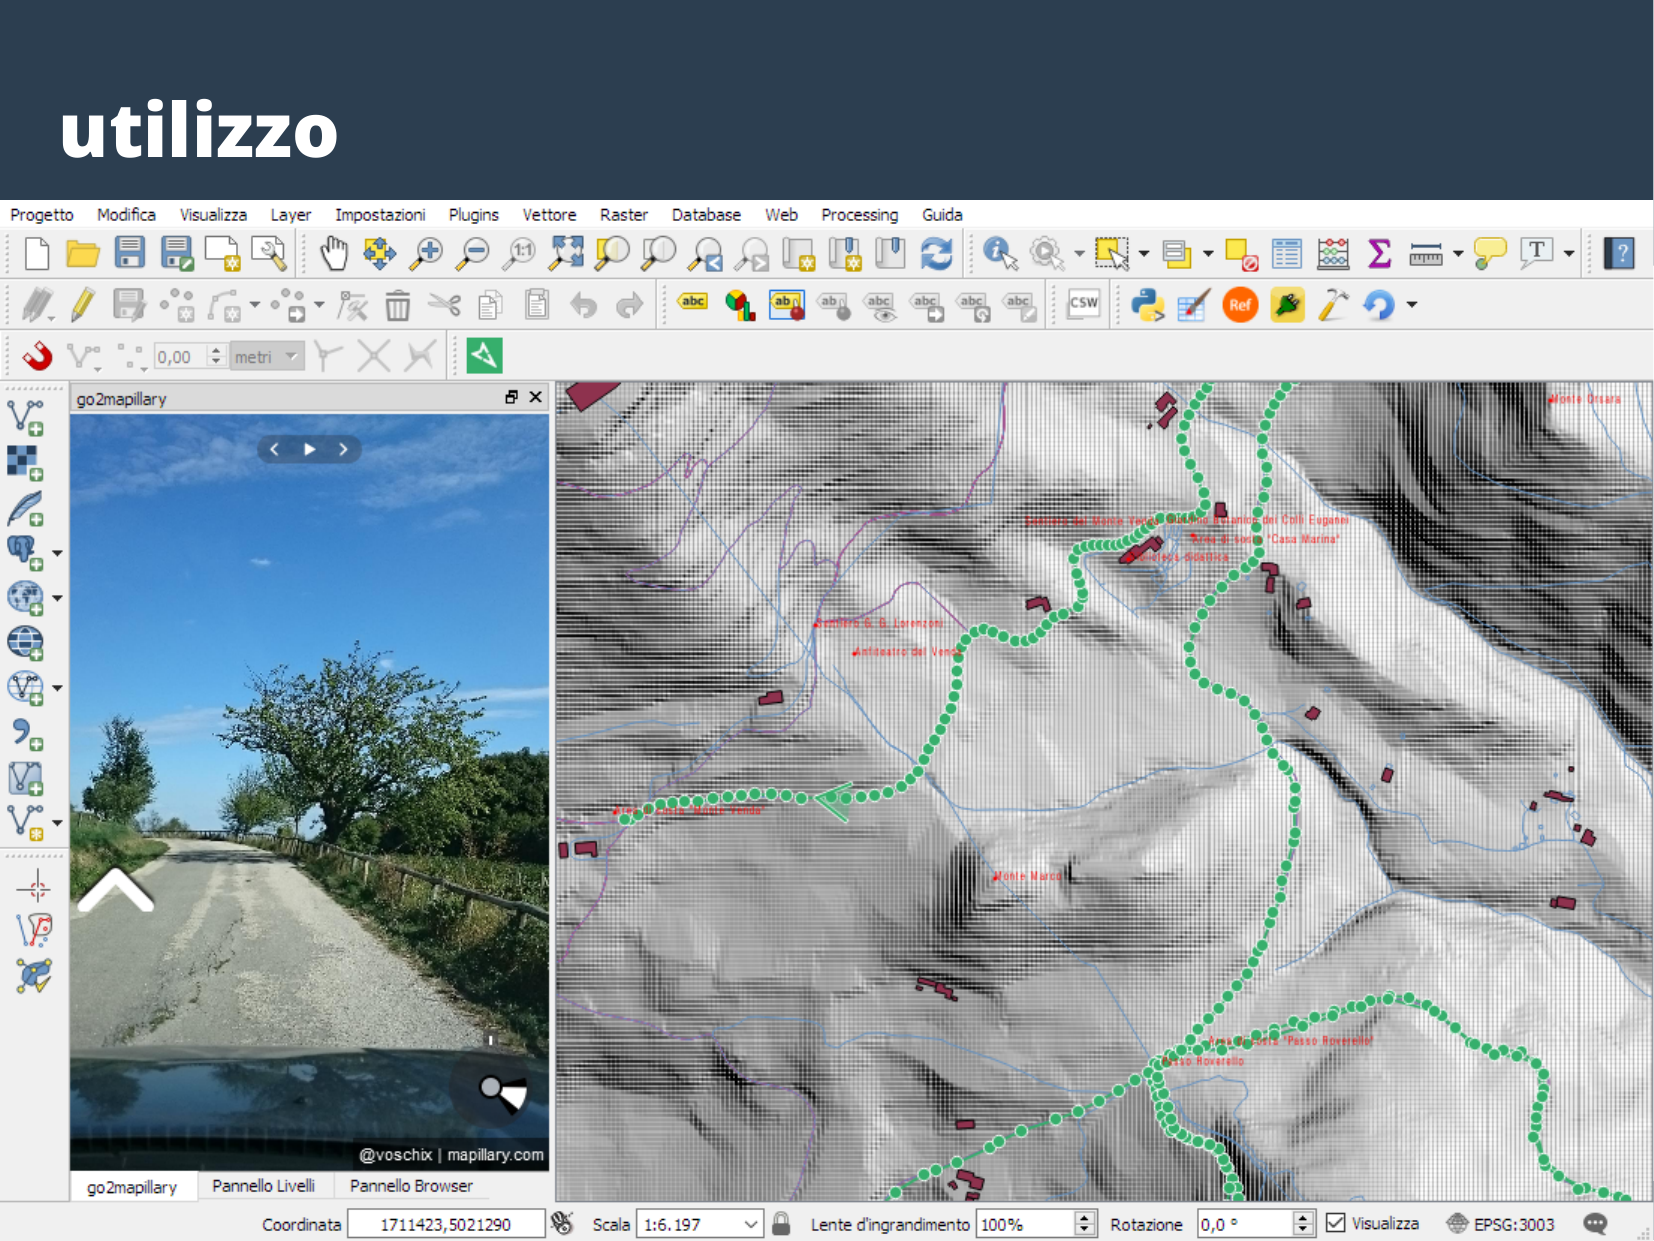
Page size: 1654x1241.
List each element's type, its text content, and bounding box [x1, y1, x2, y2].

title utilizzo [59, 49, 1595, 200]
picture [0, 200, 1654, 1241]
